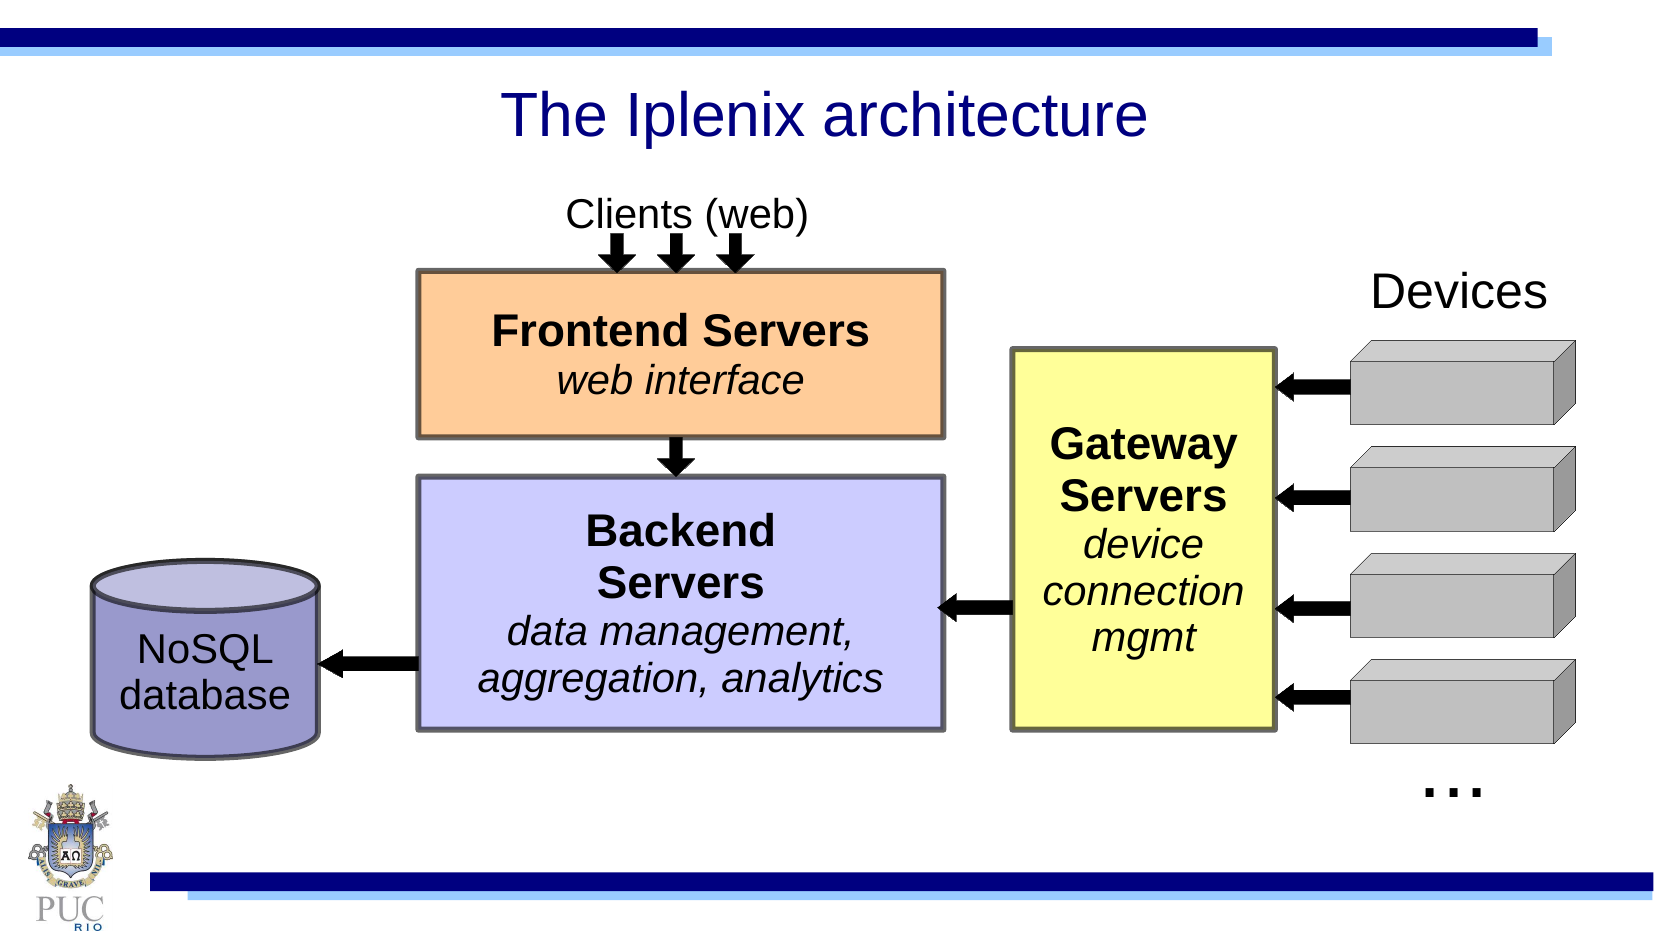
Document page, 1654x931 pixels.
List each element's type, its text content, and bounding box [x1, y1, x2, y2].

text_box [937, 593, 1013, 622]
text_box [317, 649, 419, 678]
text_box [1275, 446, 1576, 532]
text_box [1275, 340, 1576, 425]
text_box ... [1404, 714, 1558, 823]
text_box NoSQL database [92, 588, 318, 758]
title The Iplenix architecture [37, 37, 1613, 193]
text_box Gateway Servers device connection mgmt [1012, 349, 1275, 730]
picture [28, 784, 113, 931]
text_box [1275, 553, 1576, 638]
text_box [657, 233, 695, 273]
text_box [716, 233, 755, 273]
text_box [598, 233, 636, 273]
text_box Frontend Servers web interface [418, 270, 944, 438]
text_box [1275, 659, 1576, 744]
text_box Backend Servers data management, aggregation, analytics [418, 476, 944, 730]
text_box Devices [1355, 256, 1564, 327]
text_box Clients (web) [550, 183, 851, 245]
text_box [657, 437, 695, 477]
